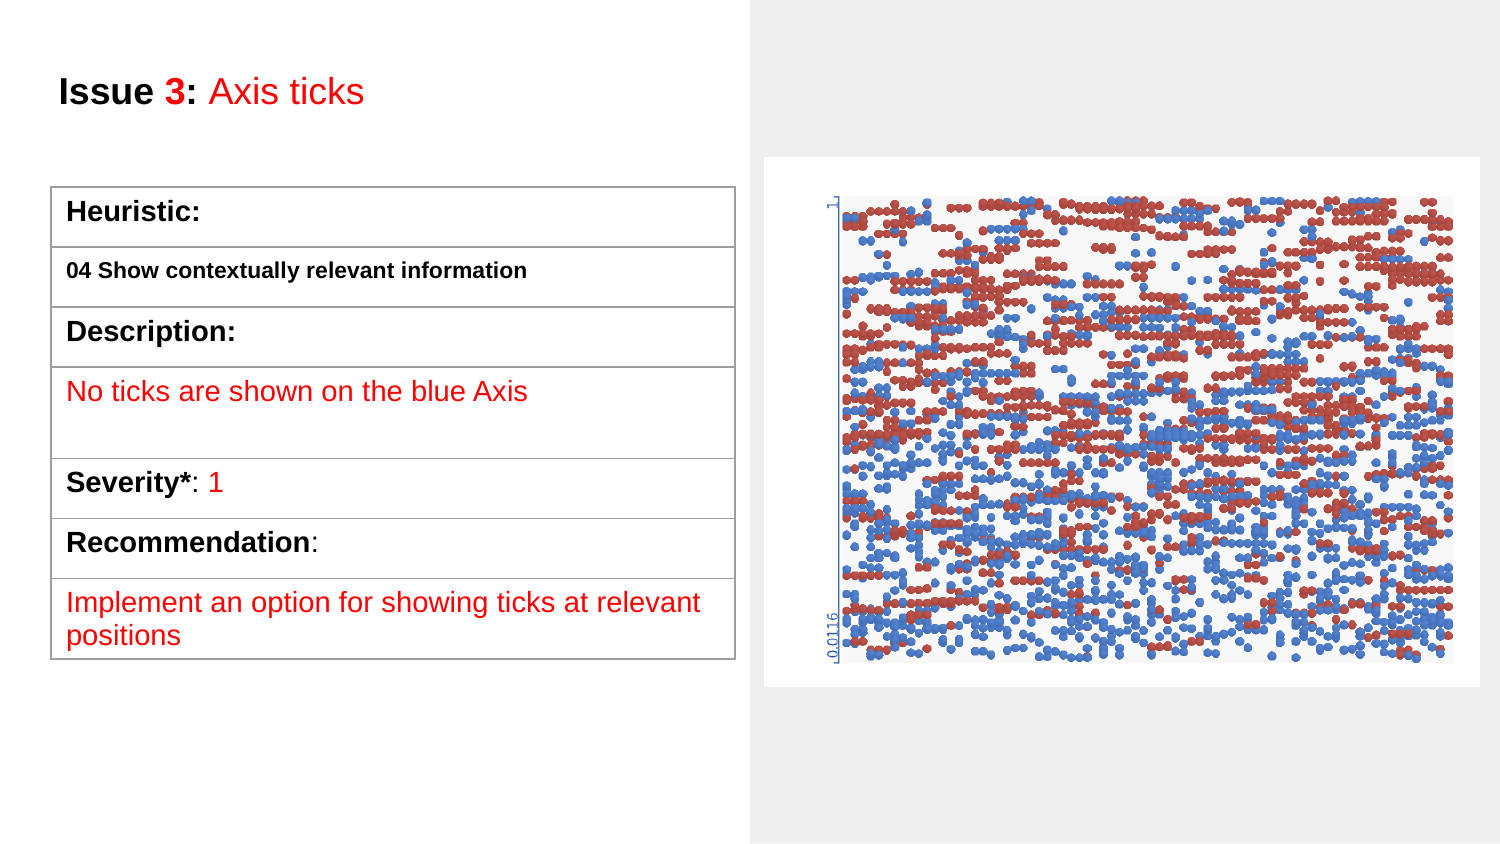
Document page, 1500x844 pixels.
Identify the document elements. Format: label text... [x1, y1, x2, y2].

table_cell Description: [52, 308, 734, 366]
table_cell Implement an option for showing ticks at relevant positions [52, 579, 734, 658]
text_box Issue 3: Axis ticks [43, 51, 708, 197]
table_cell No ticks are shown on the blue Axis [52, 368, 734, 458]
picture [764, 157, 1480, 687]
table_header Heuristic: [52, 188, 734, 246]
table_cell 04 Show contextually relevant information [52, 248, 734, 306]
table_cell Recommendation: [52, 519, 734, 578]
table_cell Severity*: 1 [52, 459, 734, 518]
